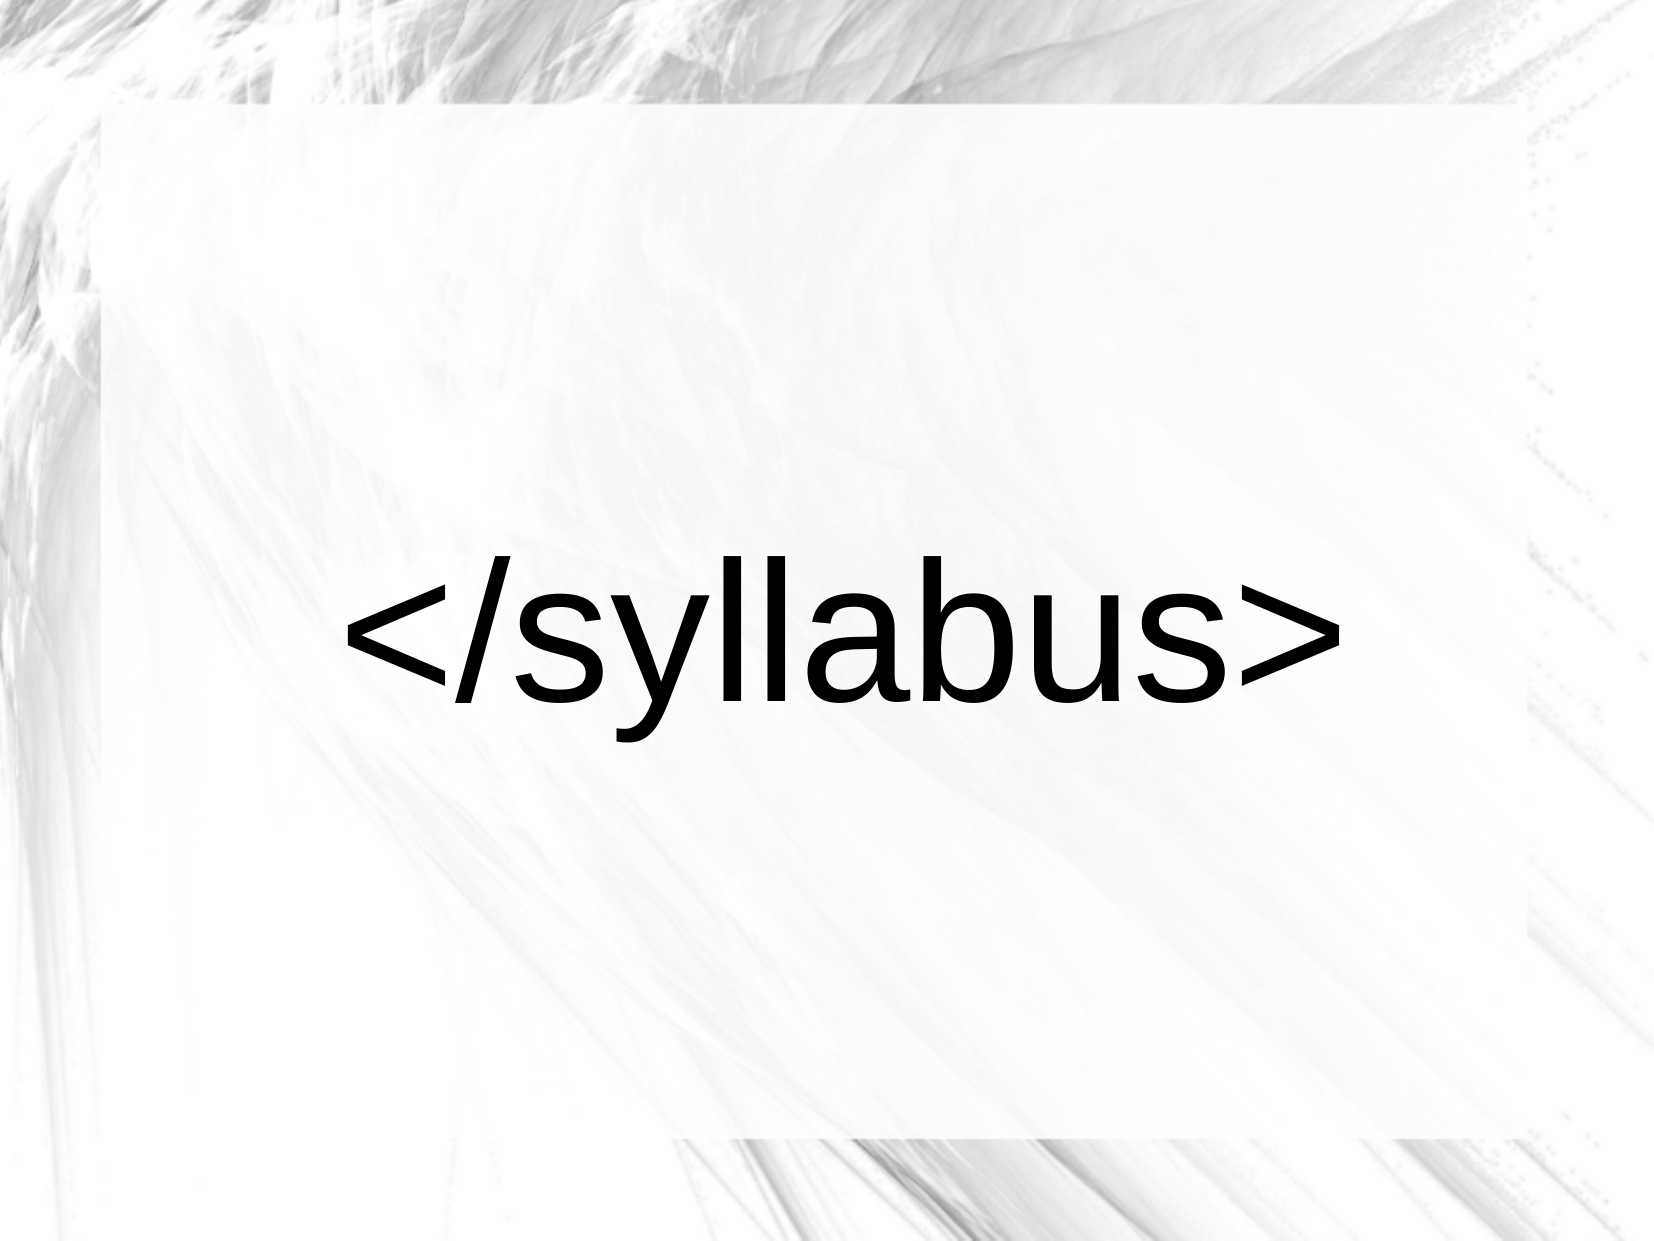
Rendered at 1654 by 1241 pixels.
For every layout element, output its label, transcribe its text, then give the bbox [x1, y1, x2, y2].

picture [0, 0, 1654, 1241]
subtitle </syllabus> [118, 319, 1571, 945]
